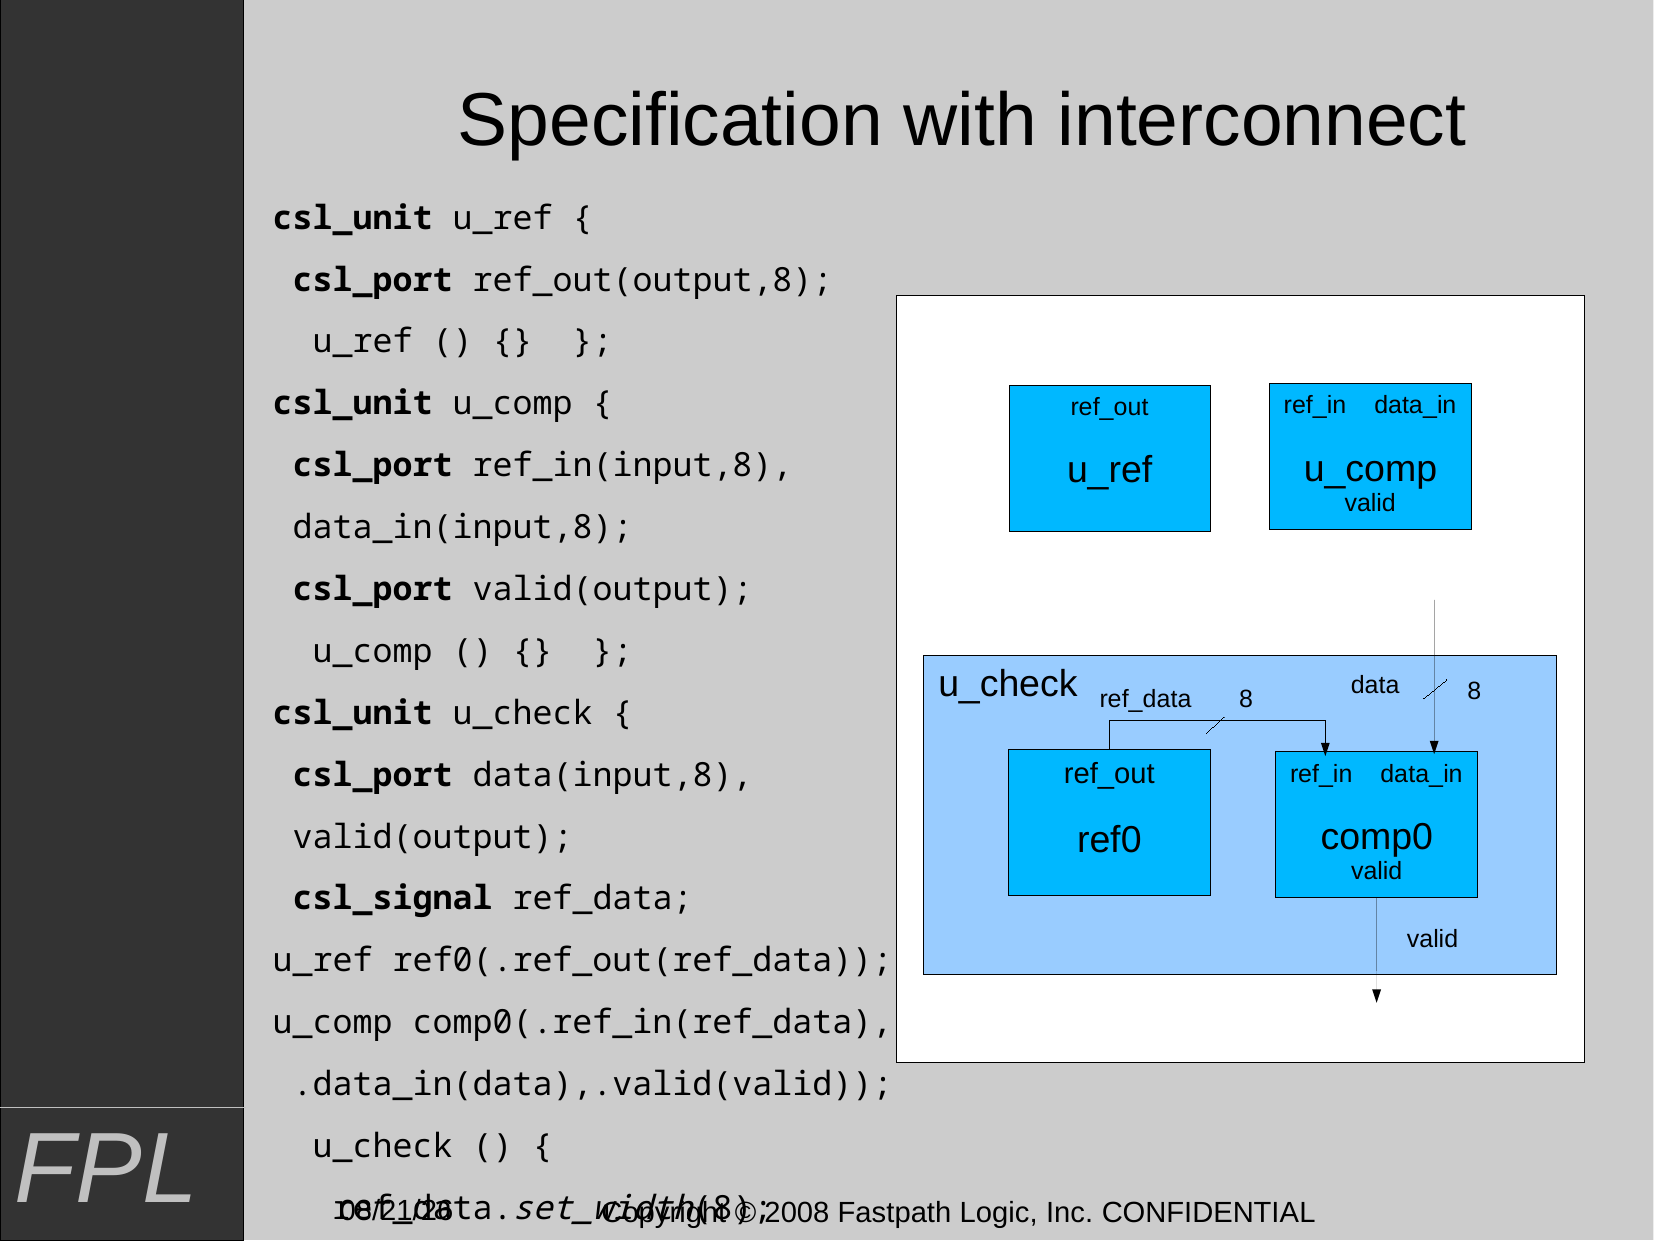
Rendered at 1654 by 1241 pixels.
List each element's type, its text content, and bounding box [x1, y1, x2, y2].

text_box 8 [1224, 677, 1268, 719]
text_box ref_data [1081, 679, 1211, 719]
list csl_unit u_ref { csl_port ref_out(output,8); u_ref () {} }; csl_unit u_comp { csl_port ref_in(input,8), data_in(input,8); csl_port valid(output); u_comp () {} }; csl_unit u_check { csl_port data(input,8), valid(output); csl_signal ref_data; u_ref ref0(.ref_out(ref_data)); u_comp comp0(.ref_in(ref_data), .data_in(data),.valid(valid)); u_check () { ref_data.set_width(8); } }; [272, 193, 1585, 1241]
title Specification with interconnect [411, 12, 1514, 193]
text_box ref_out u_ref [1009, 385, 1211, 532]
text_box ref_in data_in u_comp valid [1269, 383, 1472, 530]
text_box data [1333, 661, 1418, 709]
text_box ref_in data_in comp0 valid [1275, 751, 1478, 898]
text_box valid [1387, 915, 1478, 963]
text_box 8 [1452, 671, 1496, 711]
text_box ref_out ref0 [1008, 749, 1211, 896]
